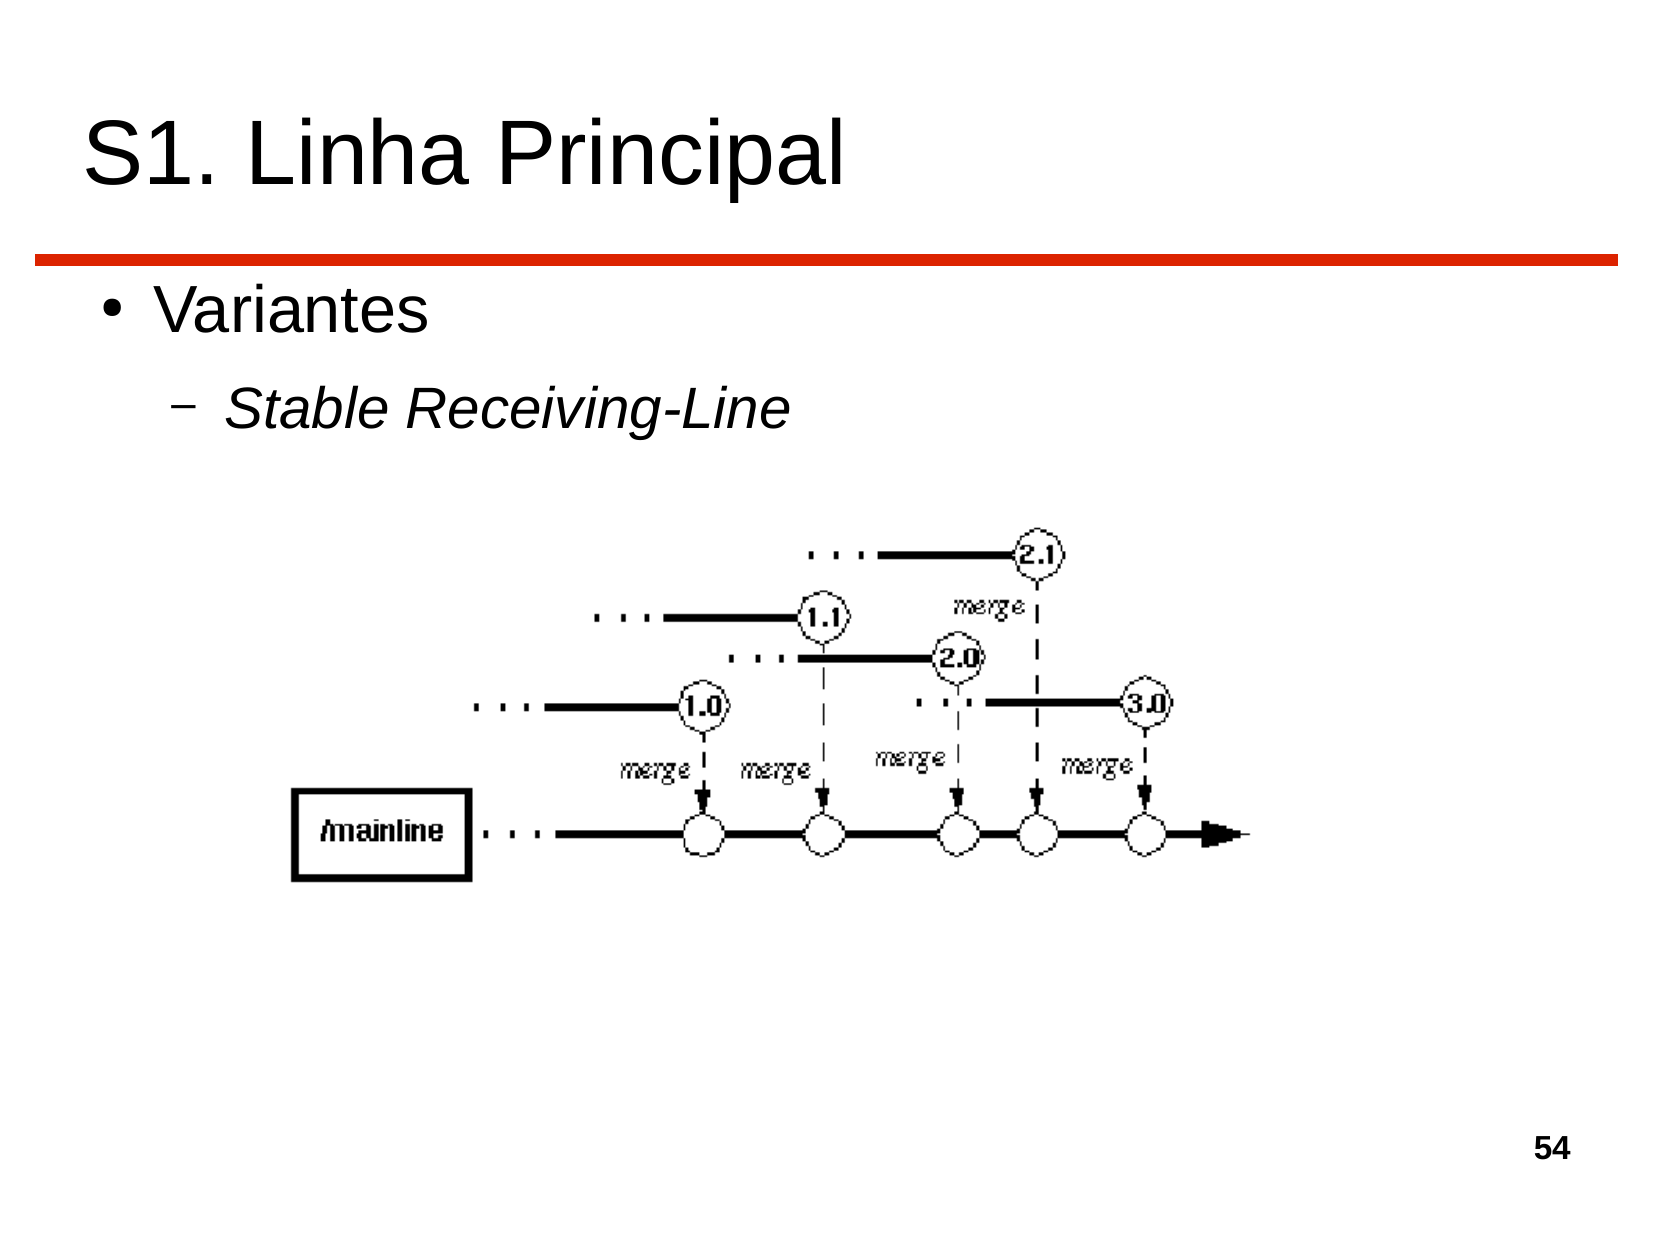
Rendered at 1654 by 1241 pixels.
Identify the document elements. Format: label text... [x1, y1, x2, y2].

list Variantes Stable Receiving-Line [82, 271, 1571, 991]
picture [271, 503, 1269, 898]
title S1. Linha Principal [82, 49, 1571, 257]
